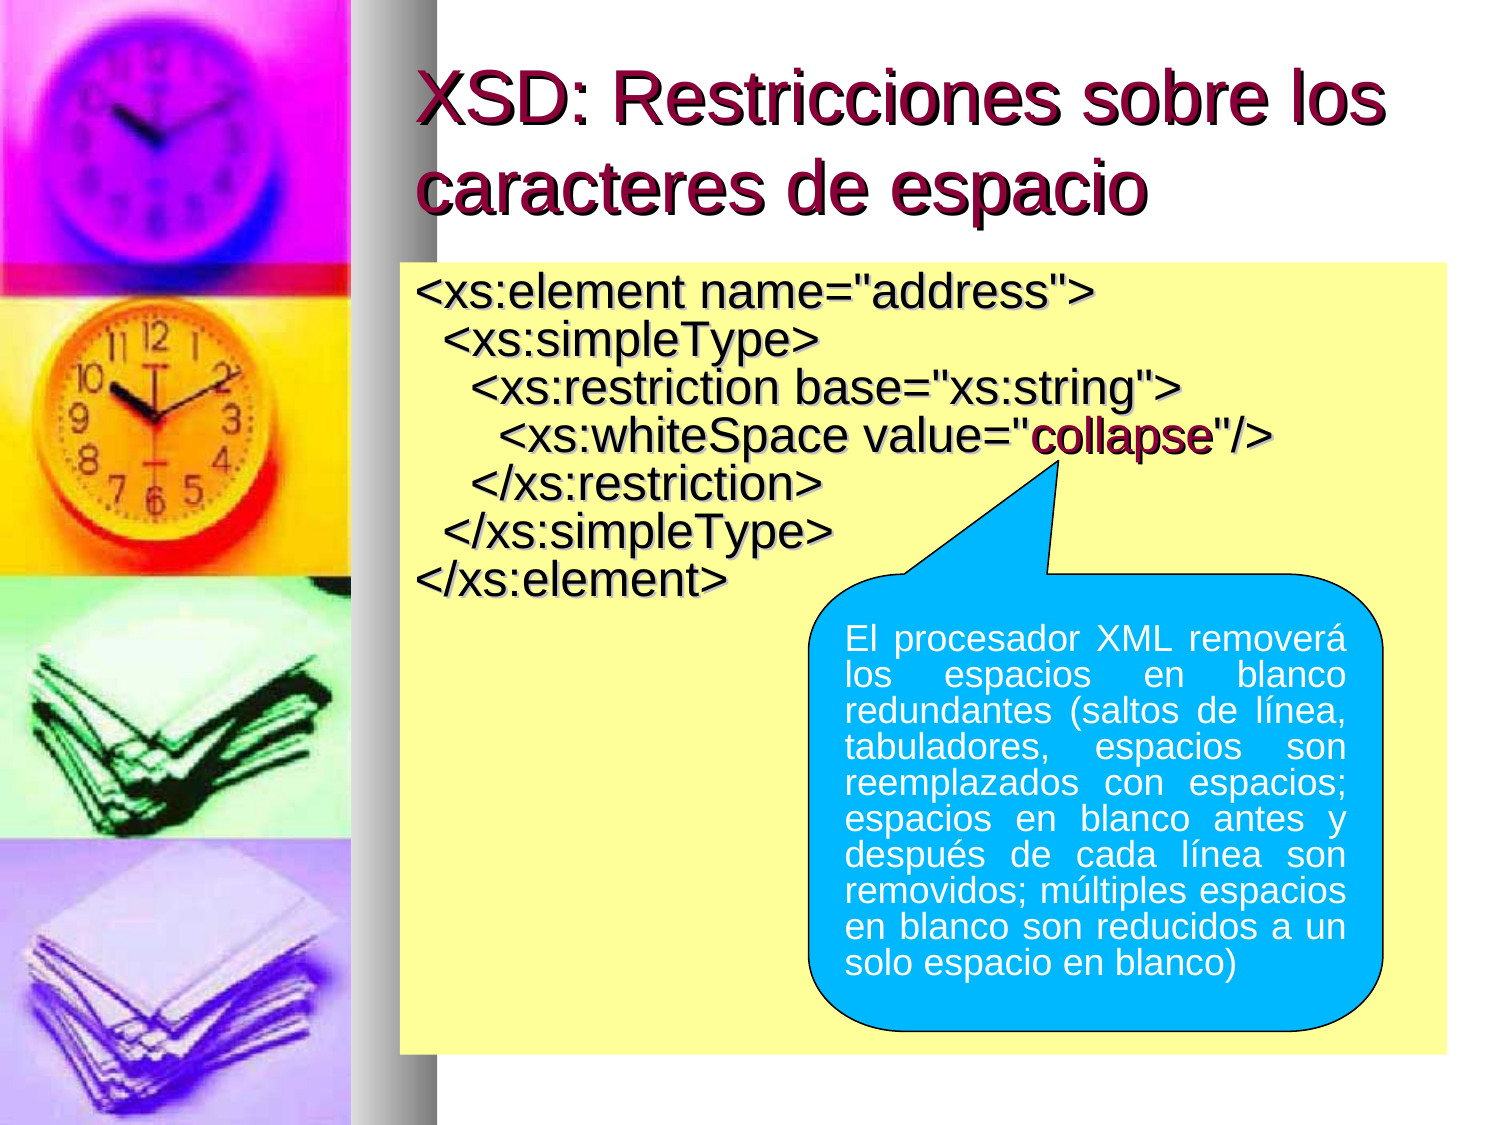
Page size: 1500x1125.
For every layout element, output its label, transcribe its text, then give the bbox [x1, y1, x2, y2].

text_box El procesador XML removerá los espacios en blanco redundantes (saltos de línea, tabuladores, espacios son reemplazados con espacios; espacios en blanco antes y después de cada línea son removidos; múltiples espacios en blanco son reducidos a un solo espacio en blanco) [808, 460, 1383, 1032]
picture [0, 0, 351, 1125]
list <xs:element name="address"> <xs:simpleType> <xs:restriction base="xs:string"> <xs:whiteSpace value="collapse"/> </xs:restriction> </xs:simpleType> </xs:element> [399, 262, 1447, 1055]
title XSD: Restricciones sobre los caracteres de espacio [399, 37, 1450, 238]
